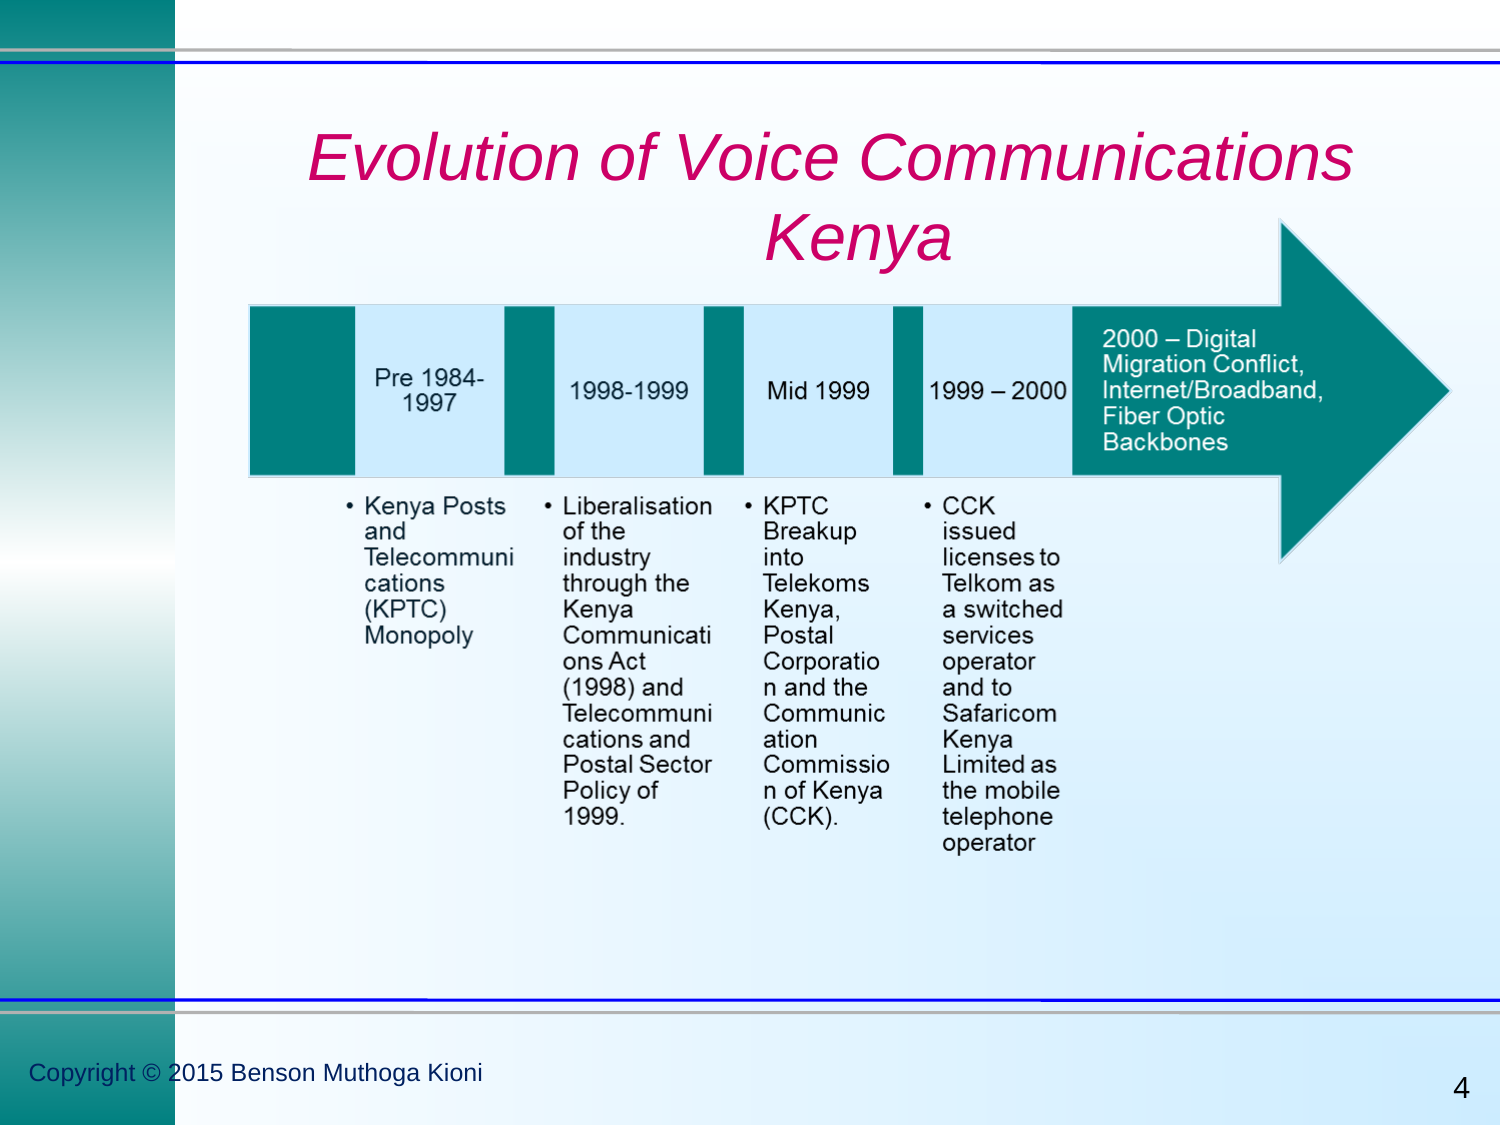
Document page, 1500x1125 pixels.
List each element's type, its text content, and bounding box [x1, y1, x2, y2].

text_box Evolution of Voice Communications Kenya [212, 99, 1450, 288]
picture [175, 65, 1500, 1125]
picture [175, 52, 1500, 61]
picture [175, 0, 1500, 48]
